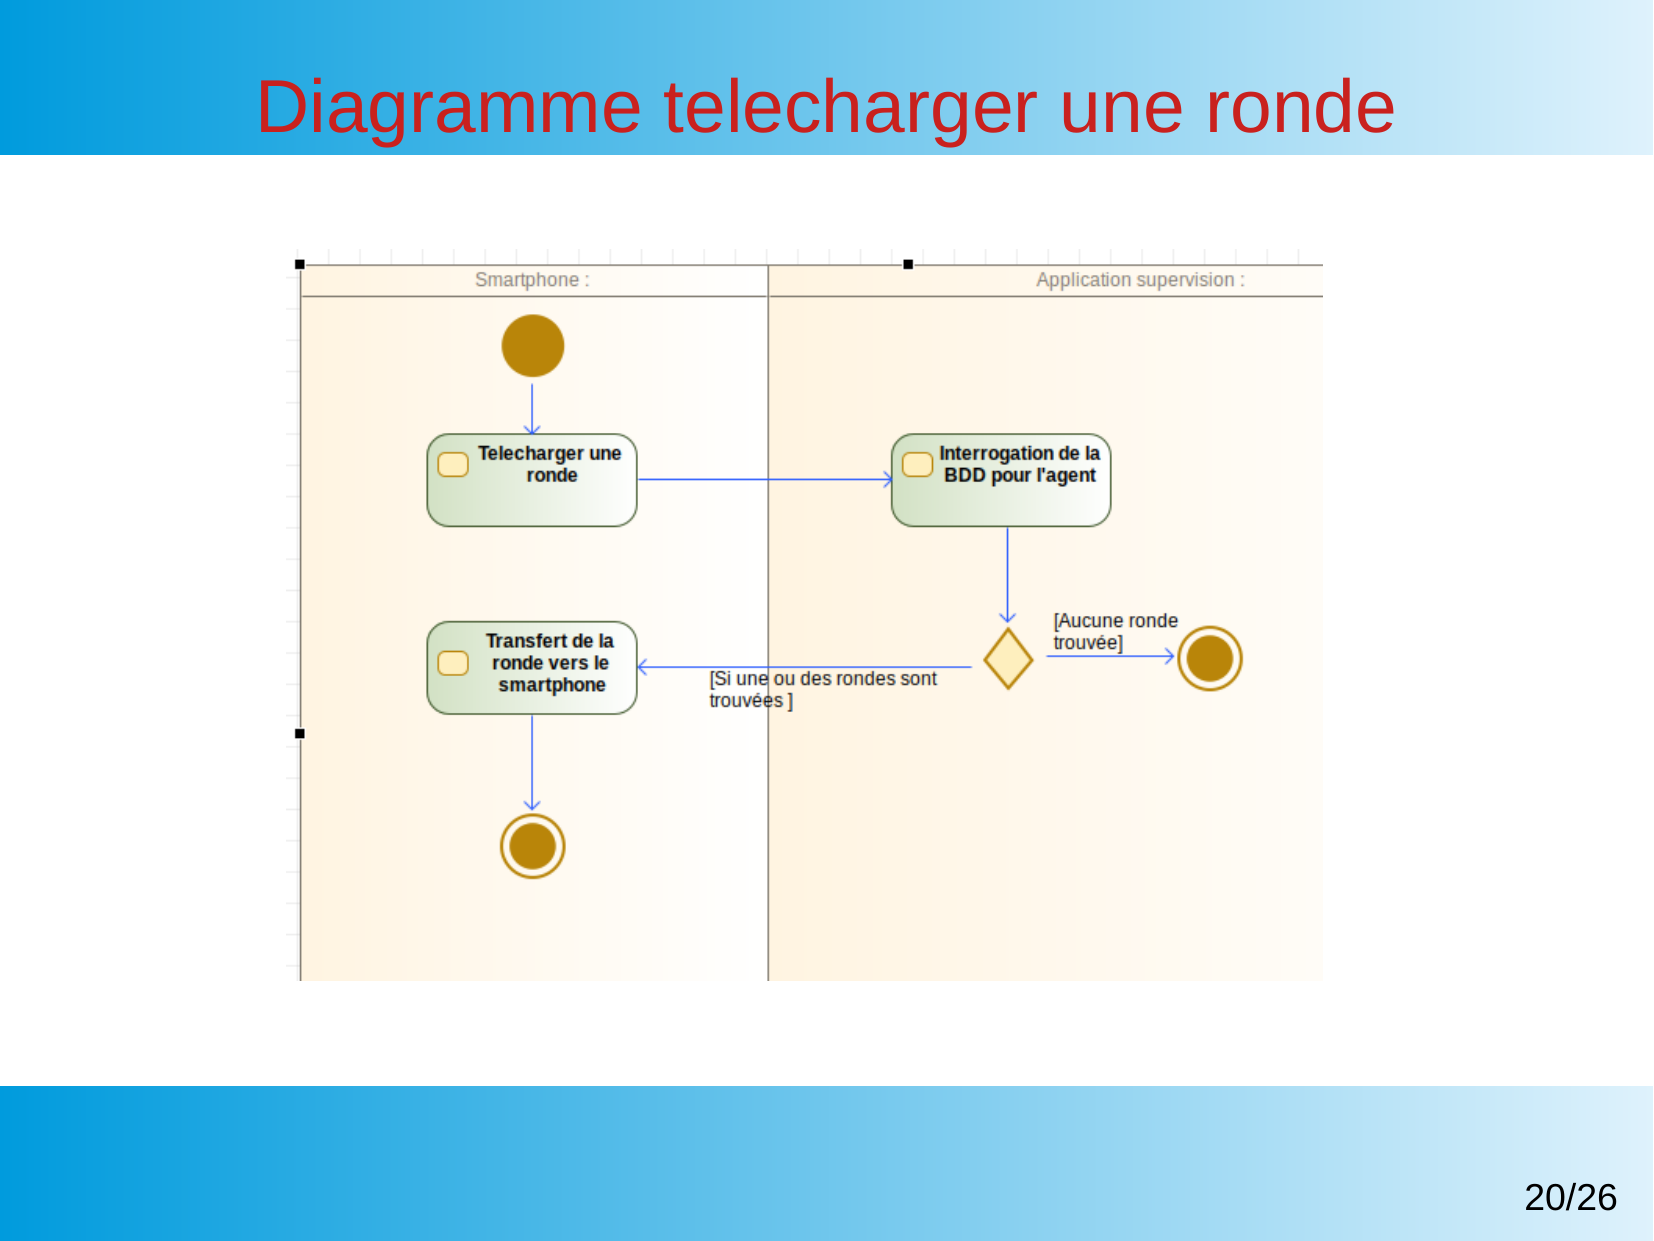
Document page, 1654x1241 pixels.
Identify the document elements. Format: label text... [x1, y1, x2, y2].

picture [286, 249, 1323, 981]
text_box <numéro>/26 [1509, 1169, 1654, 1240]
title Diagramme telecharger une ronde [82, 35, 1571, 178]
